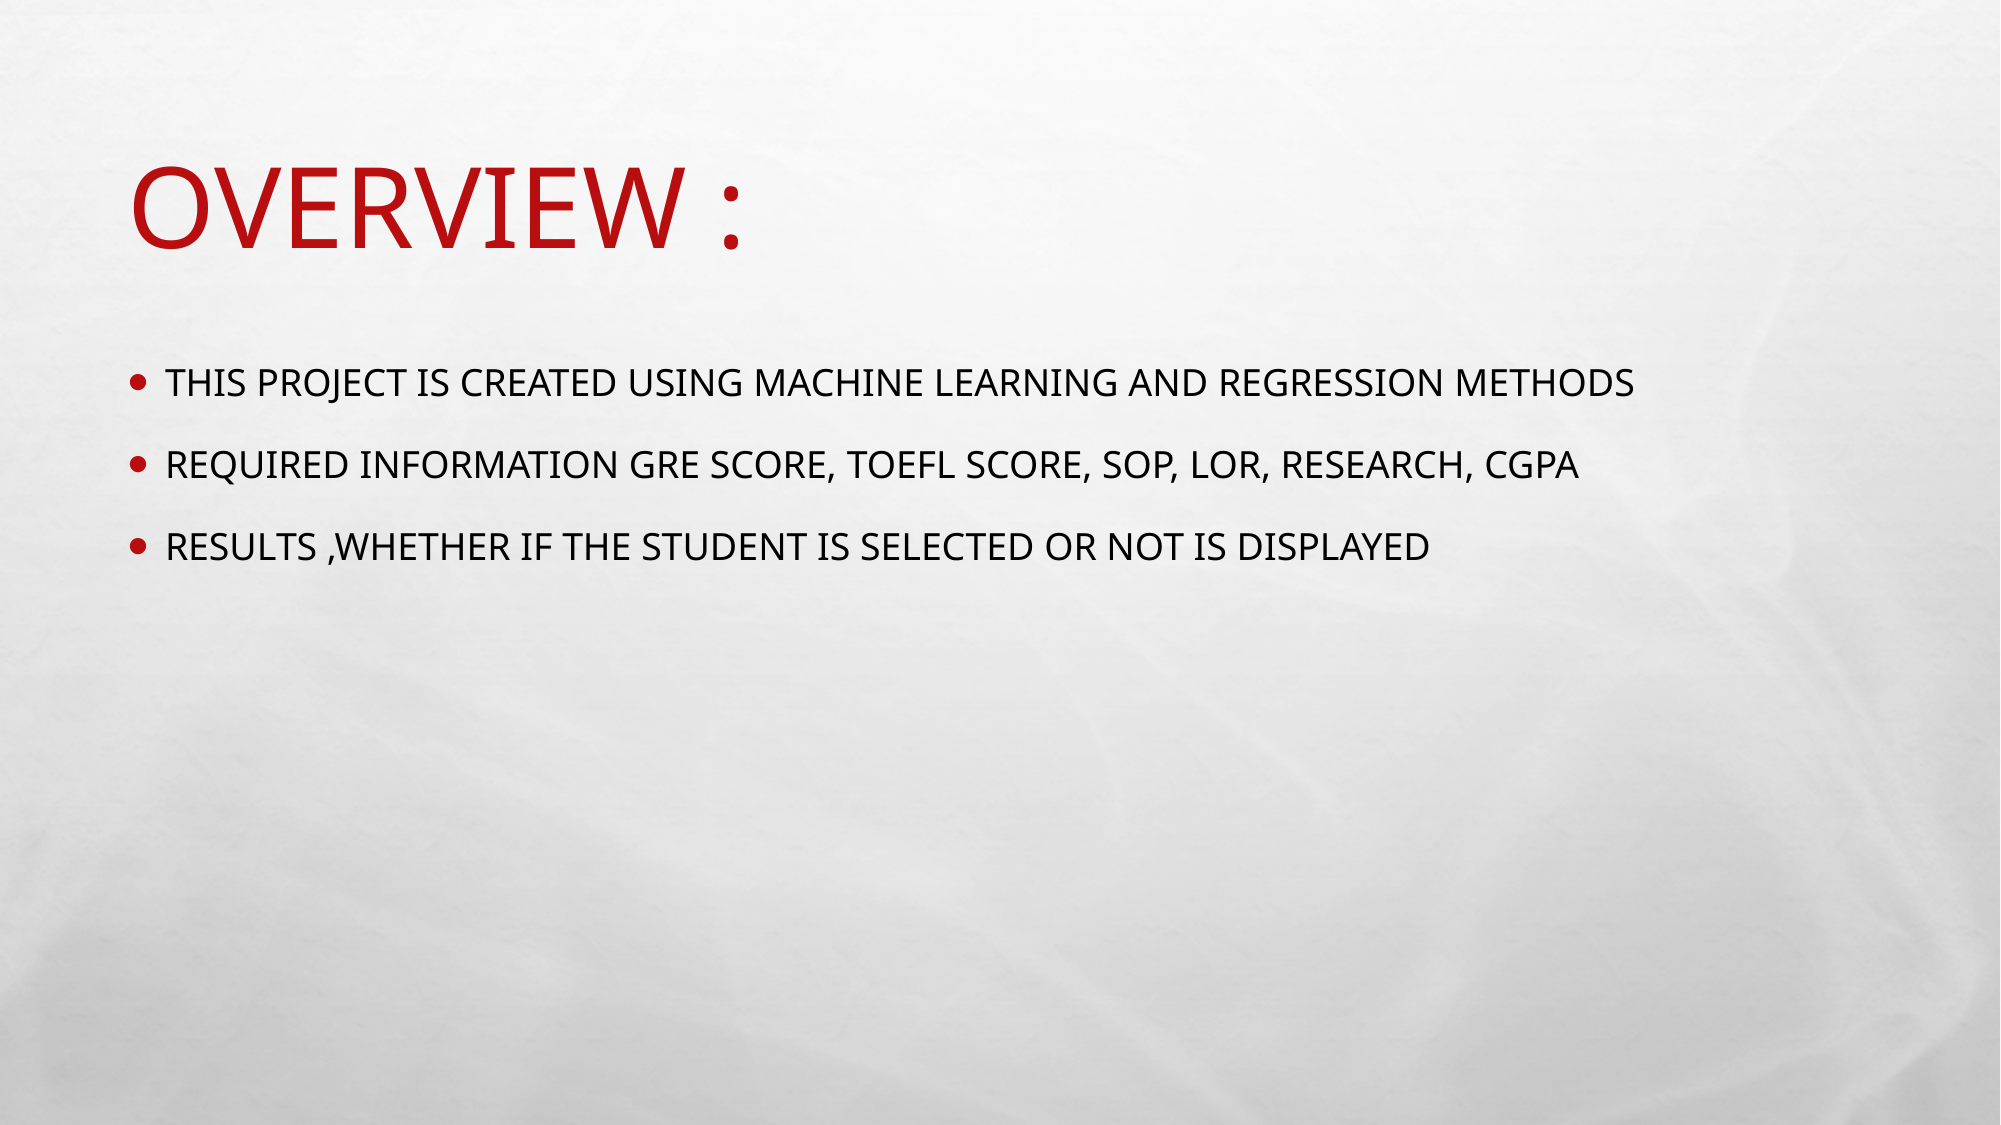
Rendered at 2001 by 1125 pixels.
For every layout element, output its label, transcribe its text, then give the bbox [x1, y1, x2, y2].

list This project is created using Machine Learning and Regression methods required information GRE Score, TOEFL score, SOP, lor, Research, CGPA results ,whether if the student is selected or not is displayed [112, 338, 1818, 882]
title Overview : [112, 112, 1819, 302]
